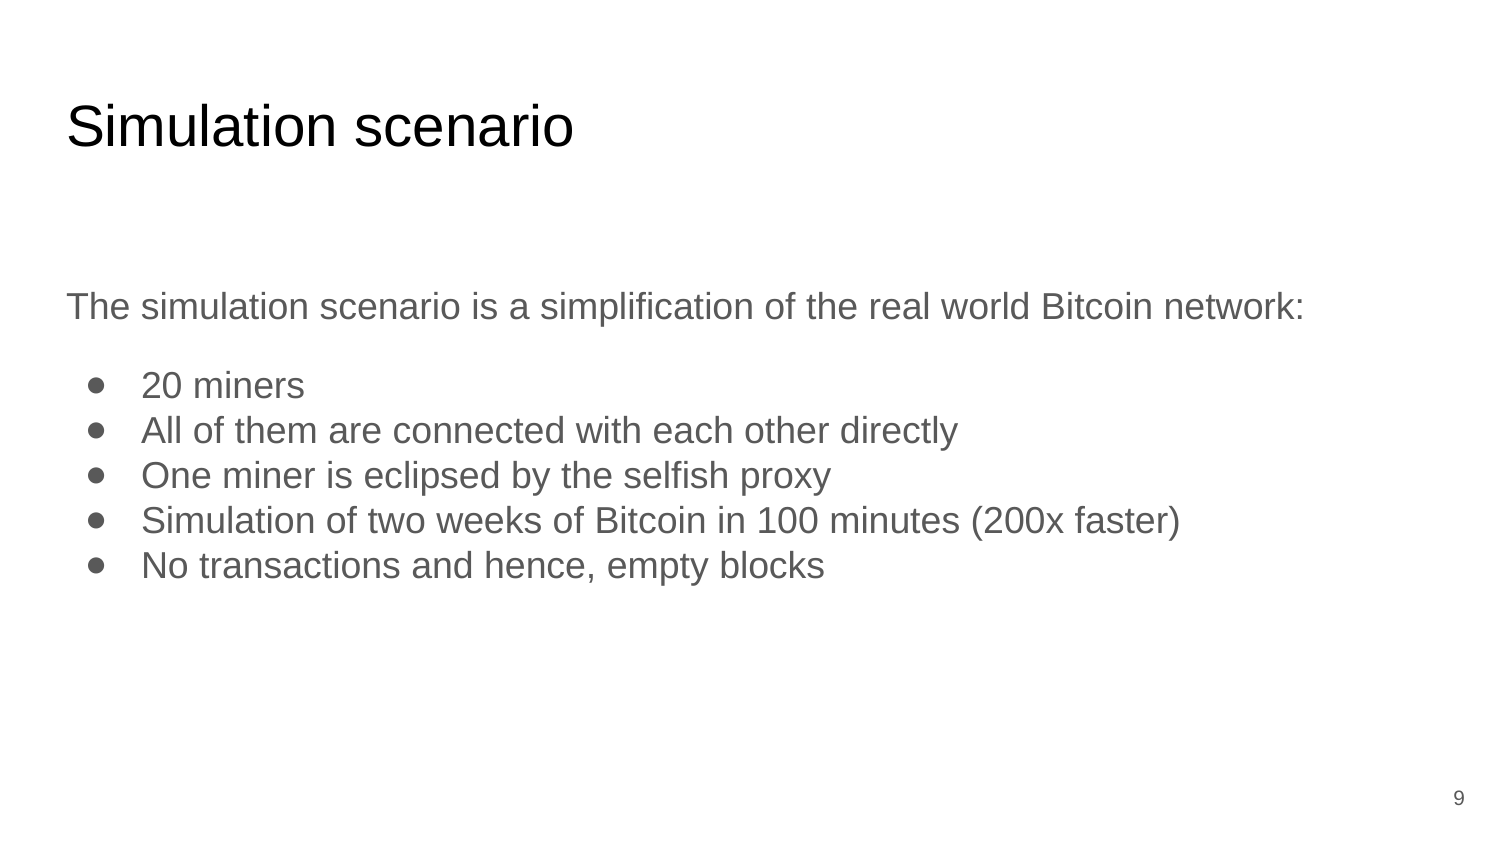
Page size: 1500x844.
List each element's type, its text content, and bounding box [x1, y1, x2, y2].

title Simulation scenario [51, 72, 1449, 167]
list The simulation scenario is a simplification of the real world Bitcoin network: 20 miners All of them are connected with each other directly One miner is eclipsed by the selfish proxy Simulation of two weeks of Bitcoin in 100 minutes (200x faster) No transactions and hence, empty blocks [51, 189, 1449, 750]
